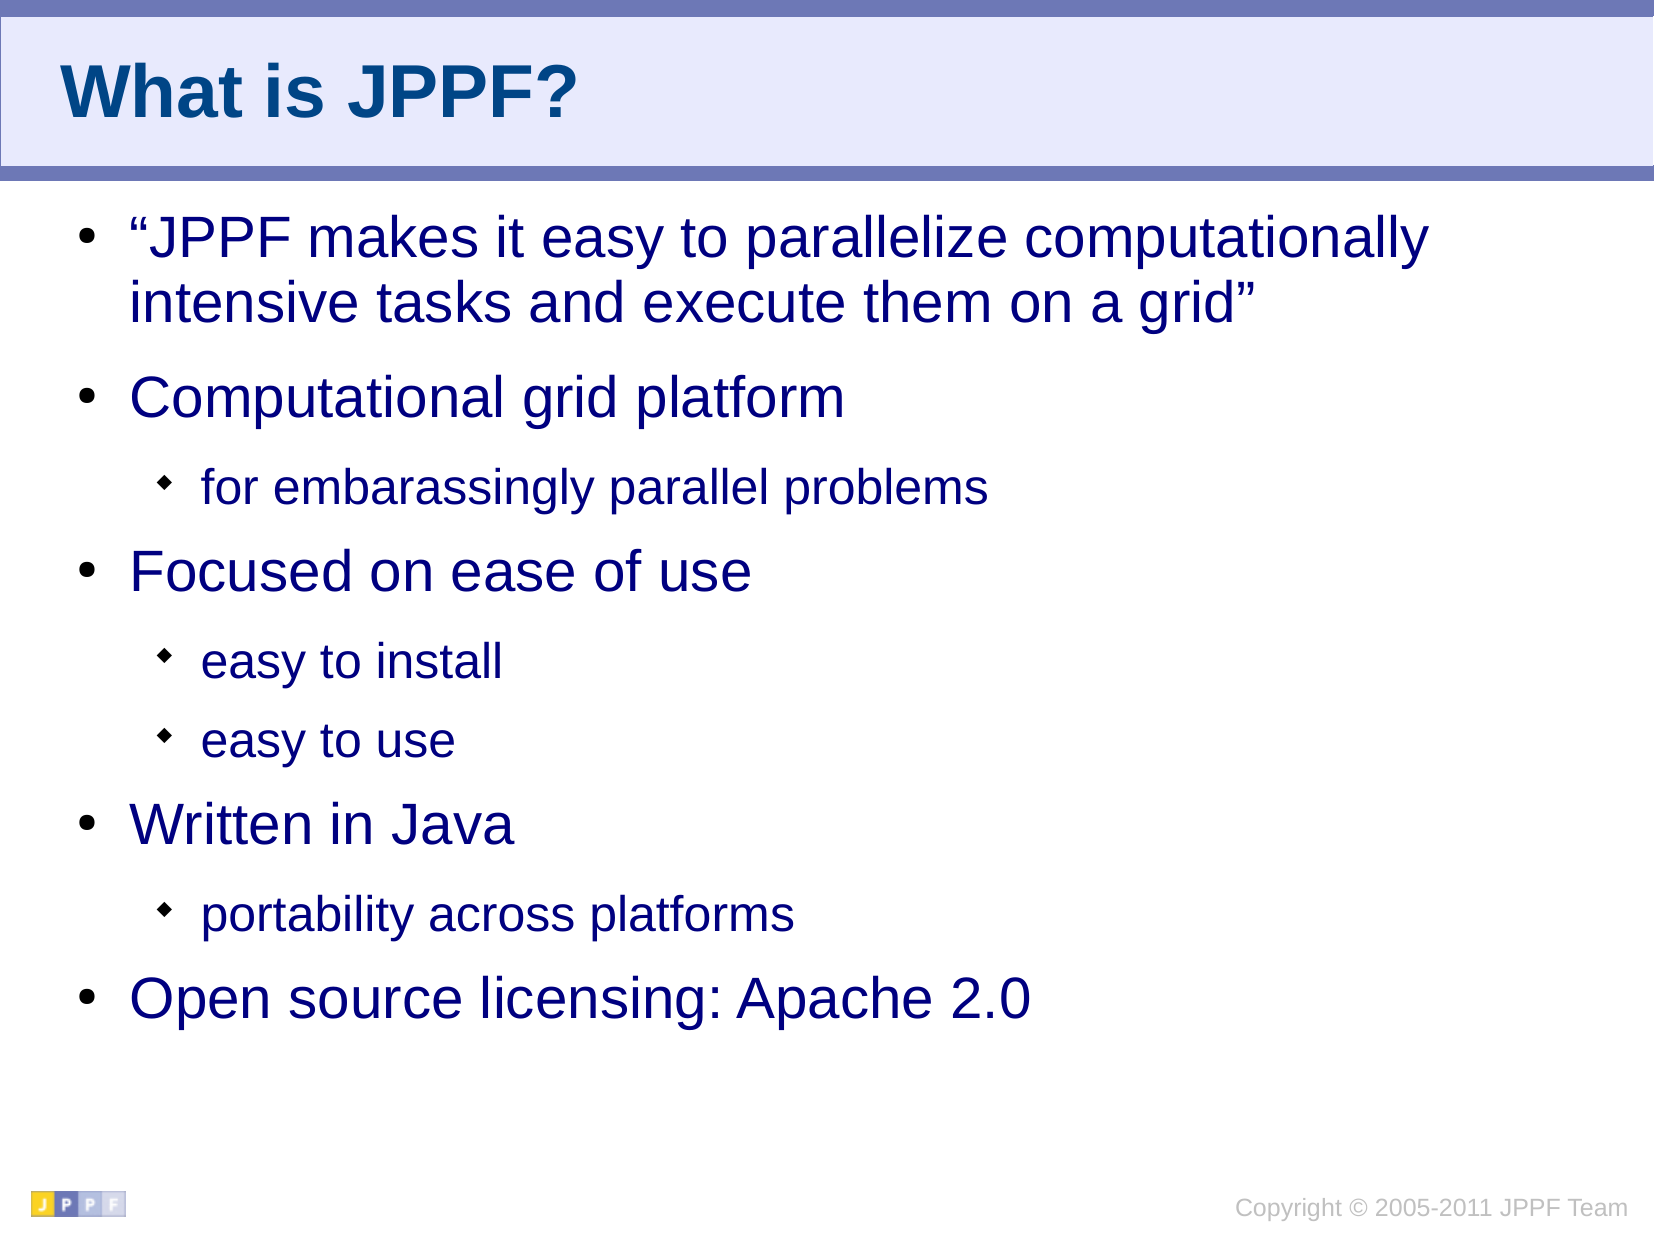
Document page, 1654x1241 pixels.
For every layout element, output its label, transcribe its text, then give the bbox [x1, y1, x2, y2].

picture [0, 181, 1654, 1241]
list “JPPF makes it easy to parallelize computationally intensive tasks and execute them on a grid” Computational grid platform for embarassingly parallel problems Focused on ease of use easy to install easy to use Written in Java portability across platforms Open source licensing: Apache 2.0 [58, 205, 1589, 1125]
title What is JPPF? [0, 16, 1653, 167]
